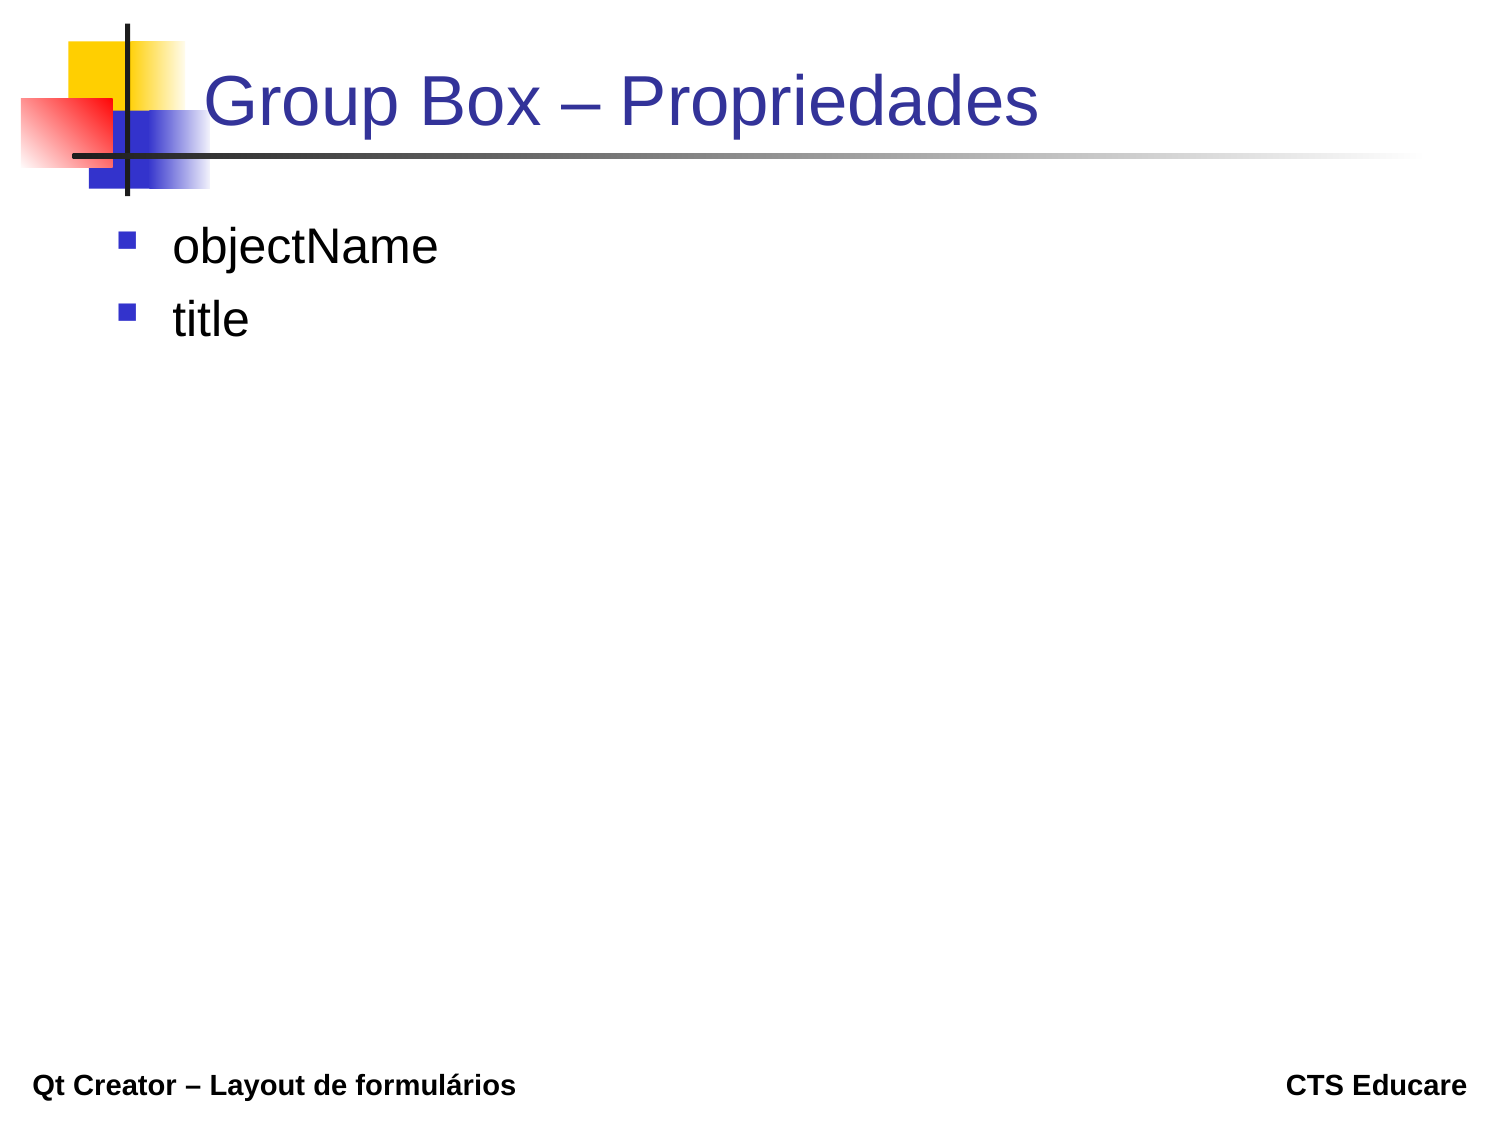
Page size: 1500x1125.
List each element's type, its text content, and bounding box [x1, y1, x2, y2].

list objectName title [100, 206, 1447, 1024]
title Group Box – Propriedades [188, 46, 1468, 149]
